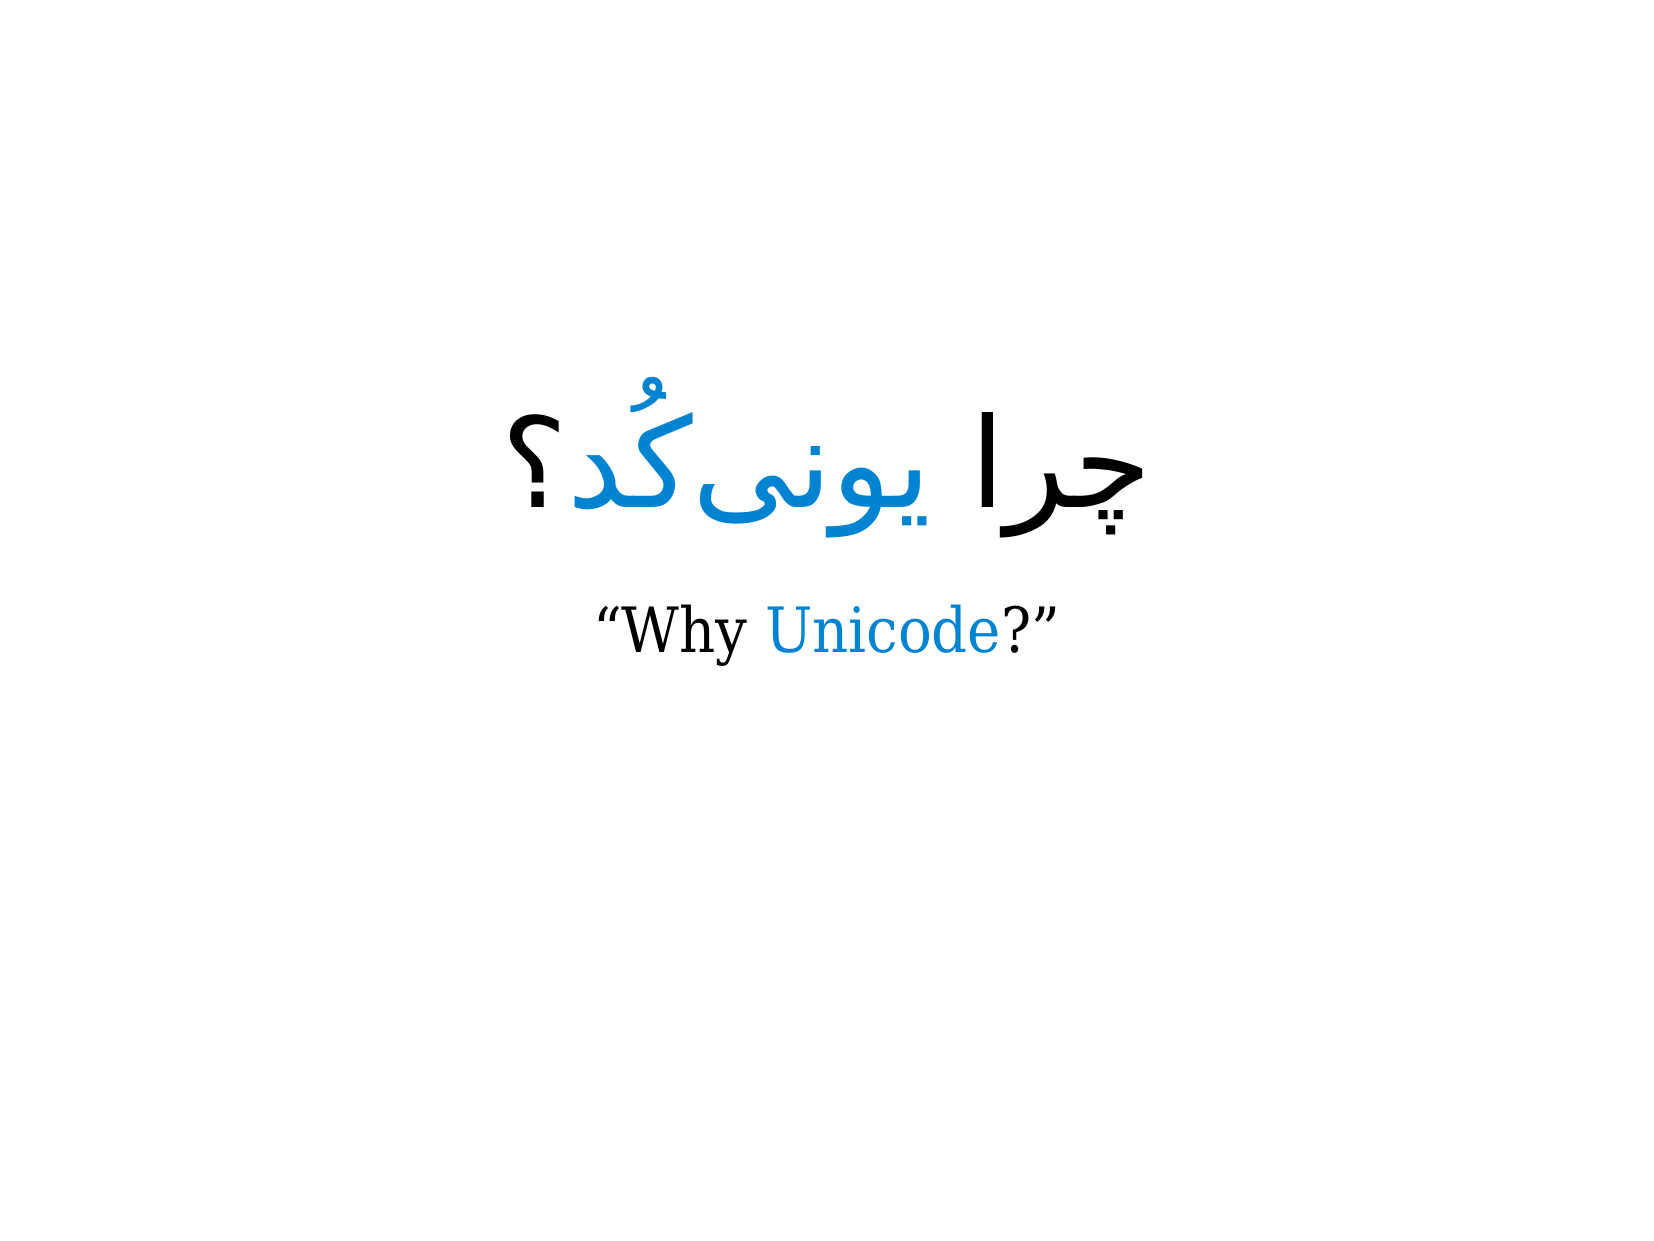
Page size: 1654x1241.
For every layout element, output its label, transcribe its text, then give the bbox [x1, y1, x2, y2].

text_box چرا یونی‌کُد؟ “Why Unicode?” [82, 49, 1571, 1010]
